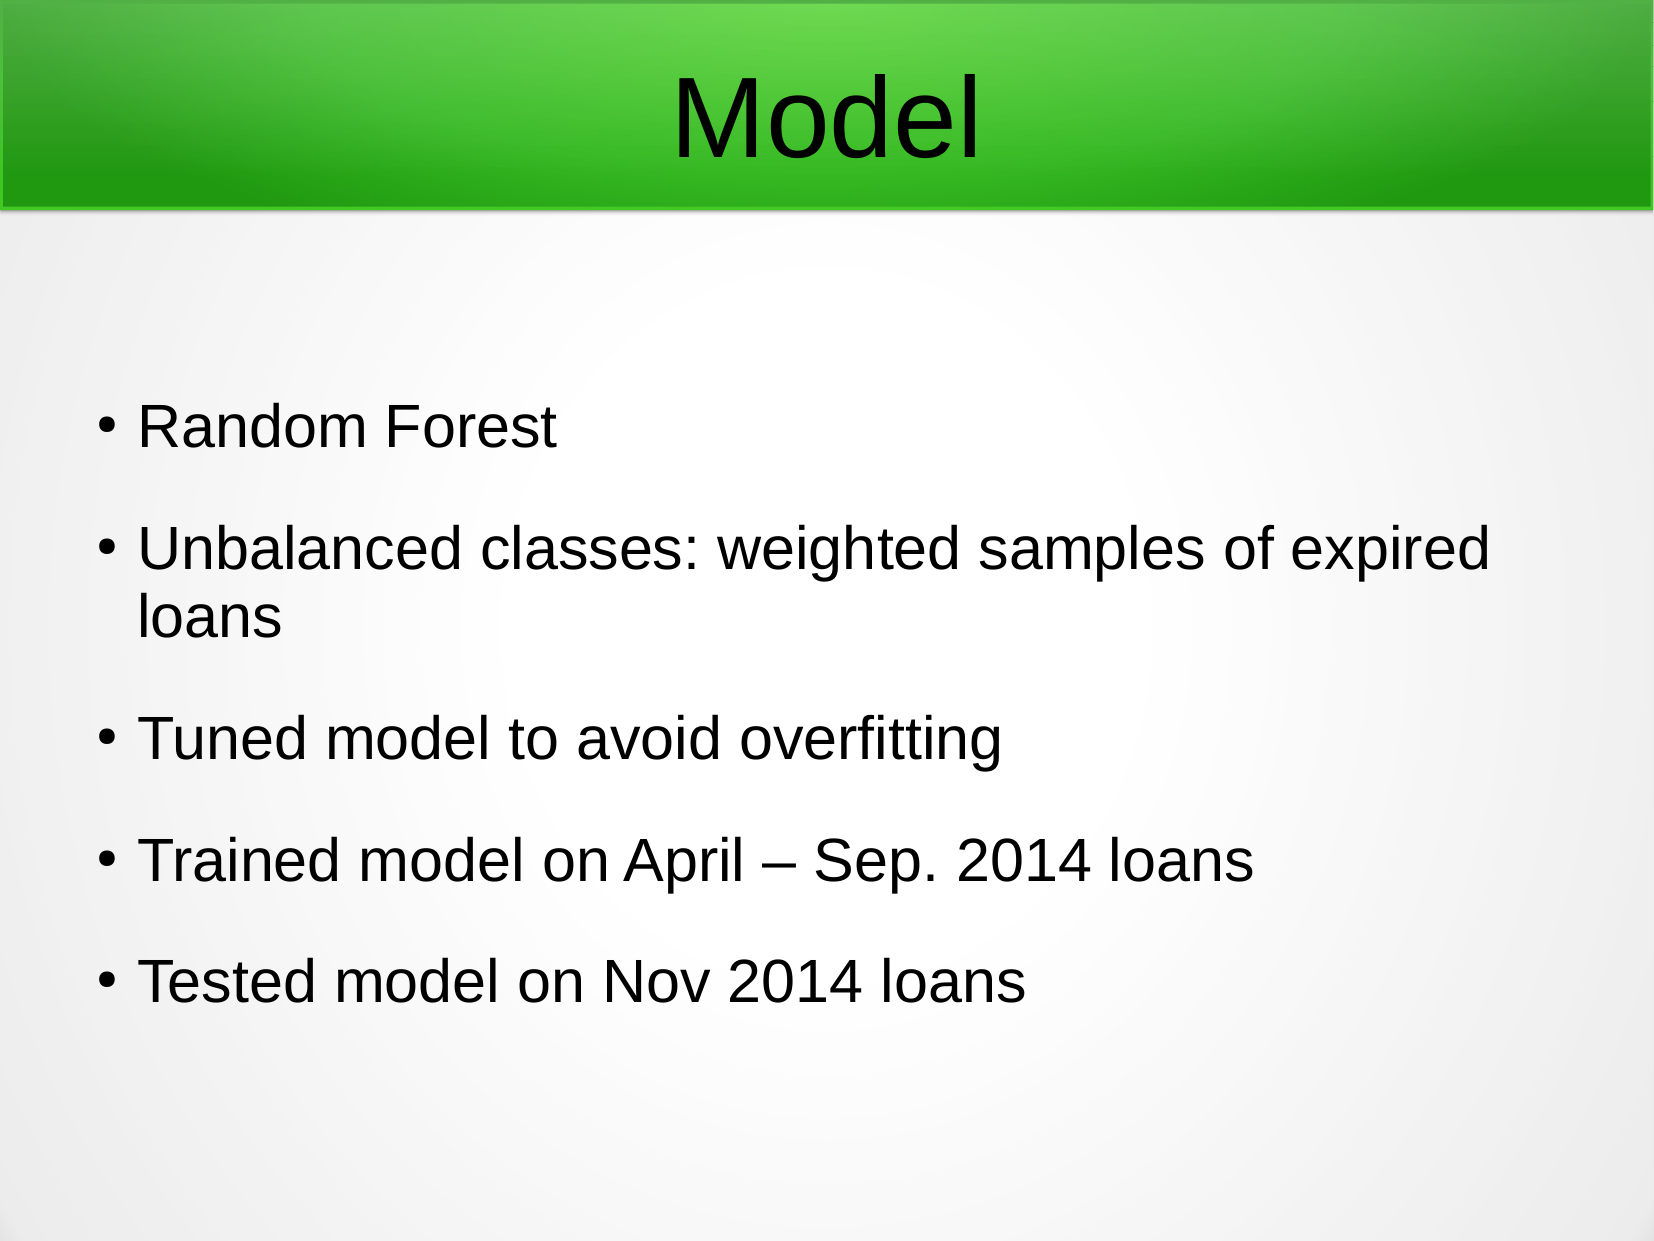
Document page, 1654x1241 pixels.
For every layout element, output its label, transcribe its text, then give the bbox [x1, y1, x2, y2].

list Random Forest Unbalanced classes: weighted samples of expired loans Tuned model to avoid overfitting Trained model on April – Sep. 2014 loans Tested model on Nov 2014 loans [82, 299, 1571, 1019]
title Model [82, 22, 1571, 214]
